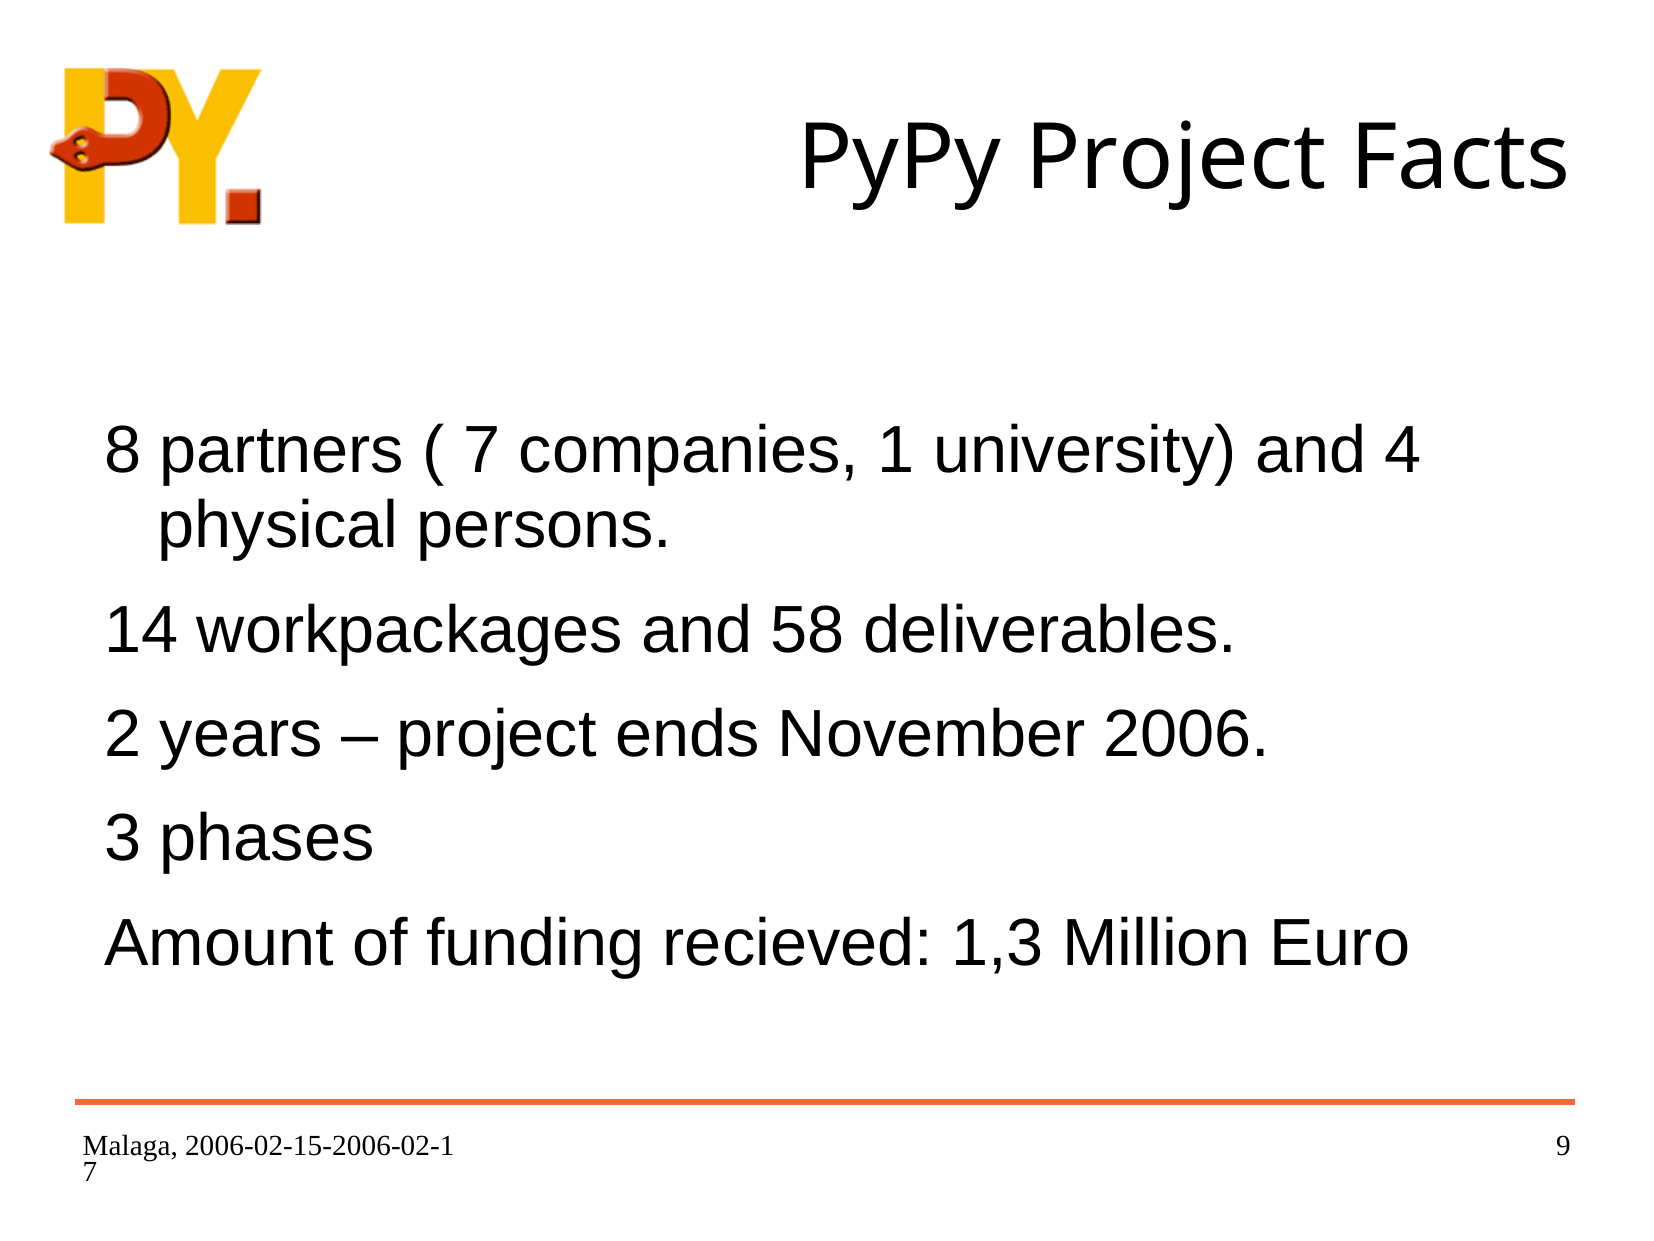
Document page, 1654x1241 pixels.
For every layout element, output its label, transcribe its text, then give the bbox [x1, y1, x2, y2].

title PyPy Project Facts [300, 49, 1571, 257]
picture [49, 67, 263, 225]
list 8 partners ( 7 companies, 1 university) and 4 physical persons. 14 workpackages and 58 deliverables. 2 years – project ends November 2006. 3 phases Amount of funding recieved: 1,3 Million Euro [86, 412, 1576, 1023]
